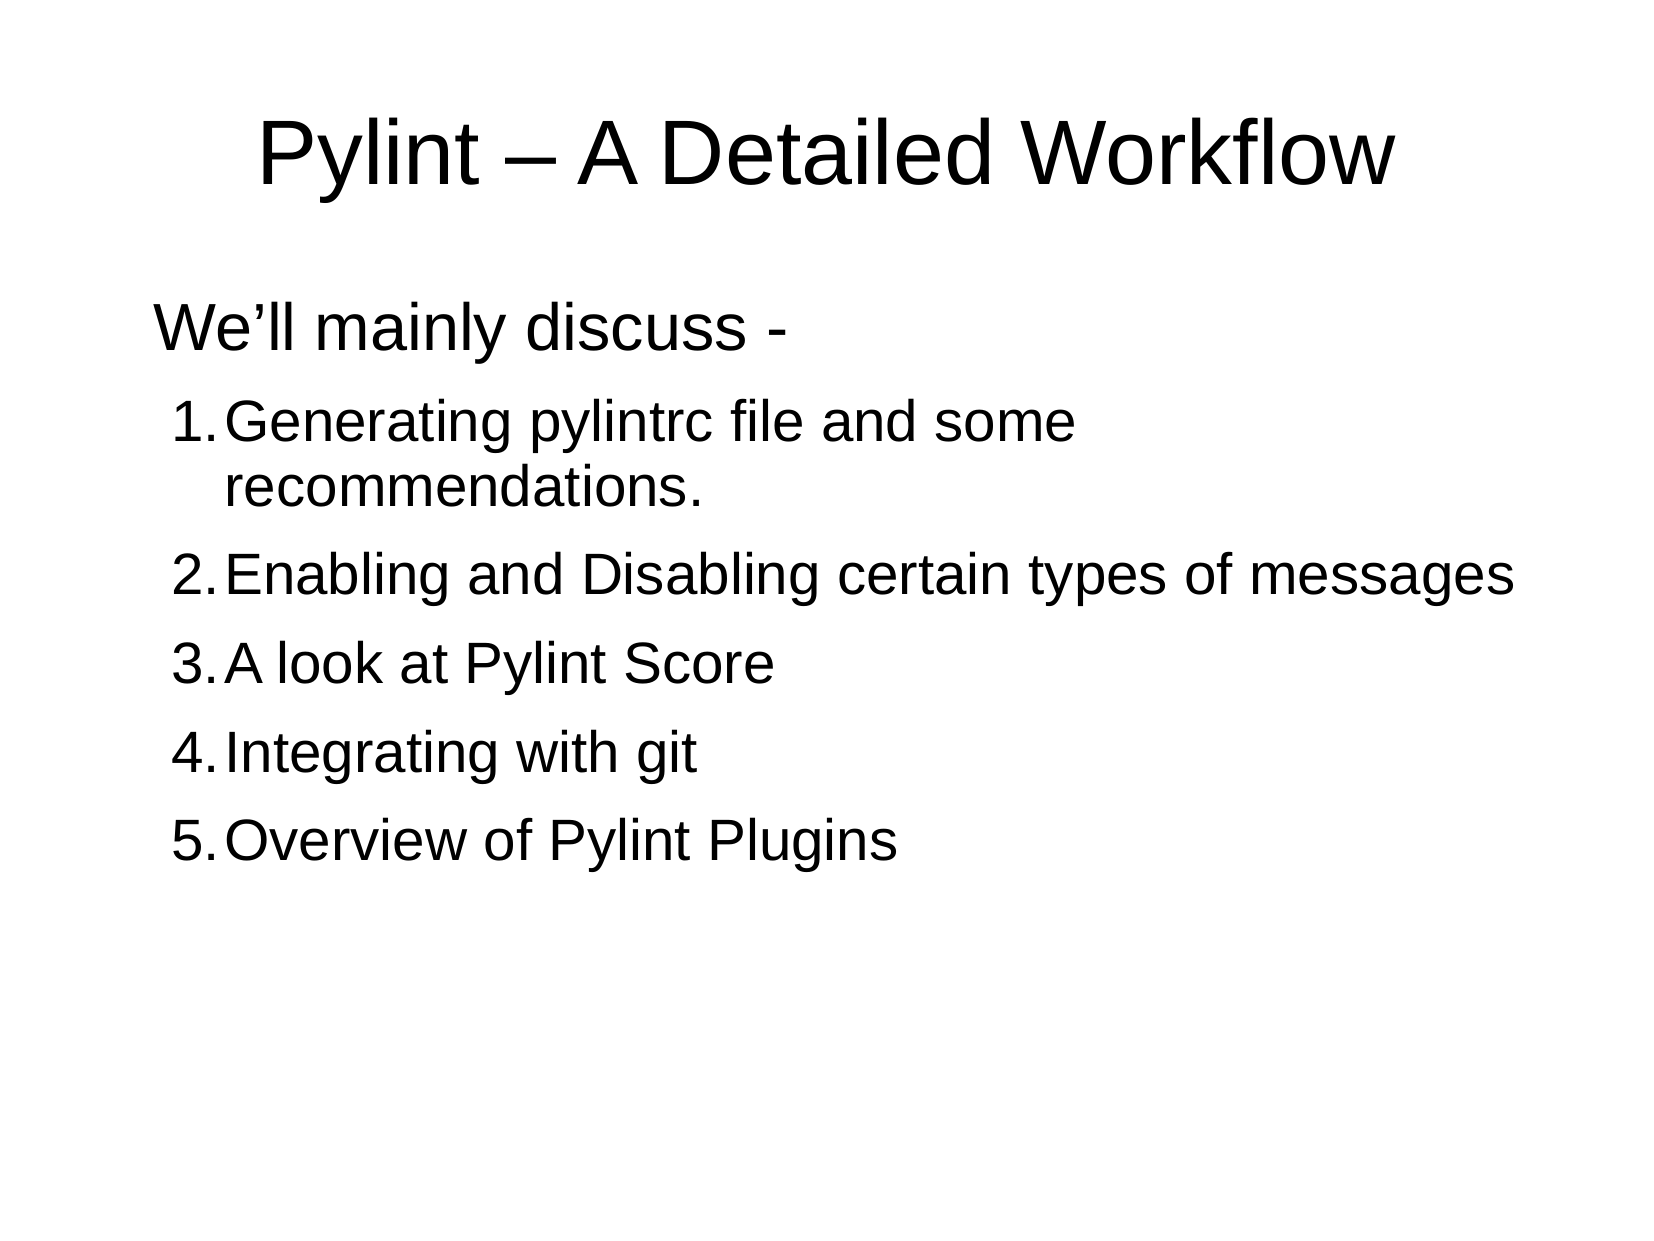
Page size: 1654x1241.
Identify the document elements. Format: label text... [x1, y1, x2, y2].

title Pylint – A Detailed Workflow [82, 49, 1571, 257]
list We’ll mainly discuss - Generating pylintrc file and some recommendations. Enabling and Disabling certain types of messages A look at Pylint Score Integrating with git Overview of Pylint Plugins [82, 290, 1571, 1010]
